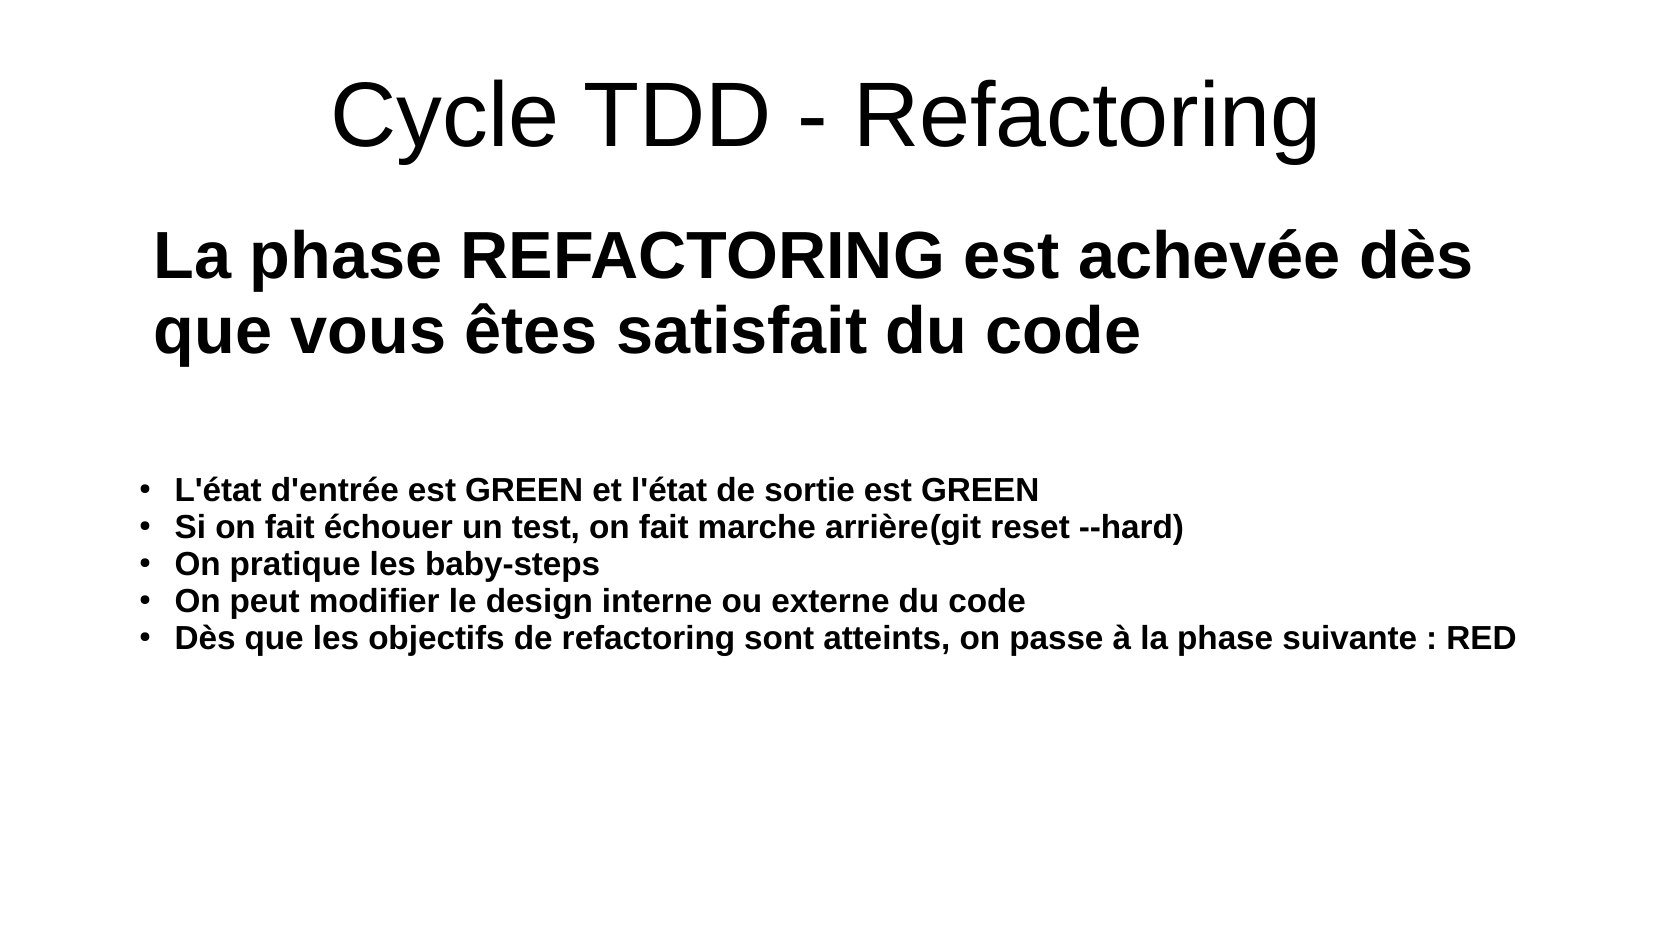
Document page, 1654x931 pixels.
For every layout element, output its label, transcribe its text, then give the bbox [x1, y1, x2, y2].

list La phase REFACTORING est achevée dès que vous êtes satisfait du code [82, 217, 1572, 385]
title Cycle TDD - Refactoring [82, 37, 1571, 193]
text_box L'état d'entrée est GREEN et l'état de sortie est GREEN Si on fait échouer un test, on fait marche arrière(git reset --hard) On pratique les baby-steps On peut modifier le design interne ou externe du code Dès que les objectifs de refactoring sont atteints, on passe à la phase suivante : RED [124, 463, 1566, 828]
